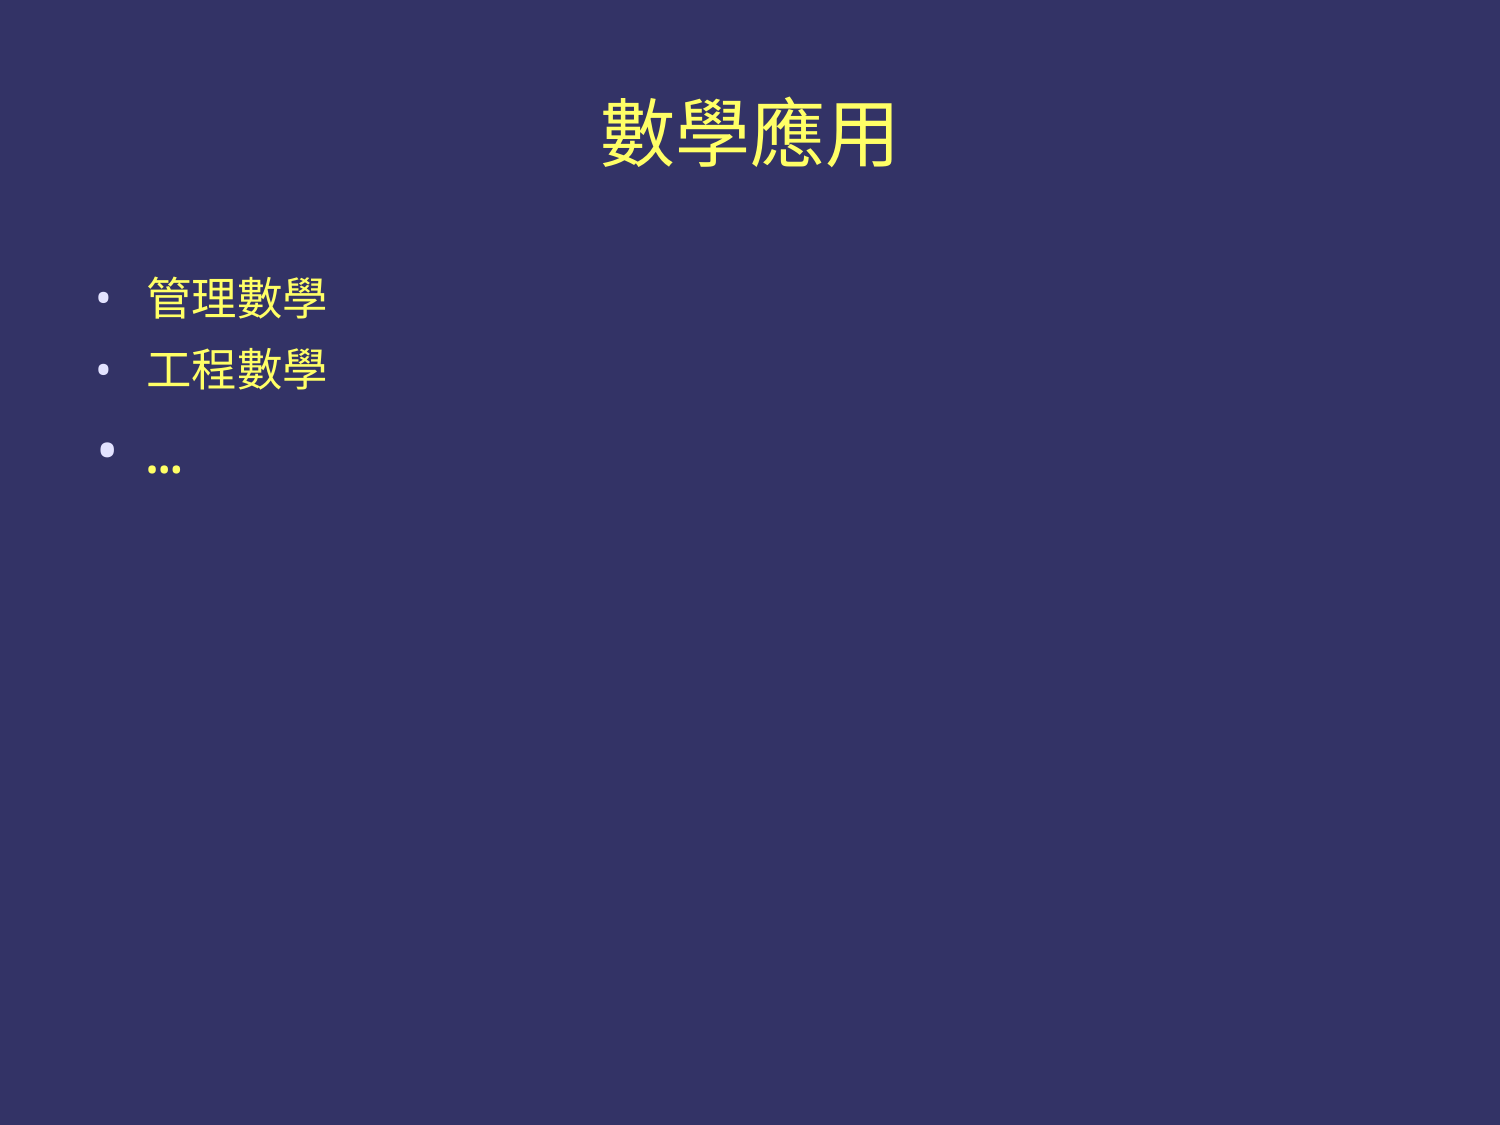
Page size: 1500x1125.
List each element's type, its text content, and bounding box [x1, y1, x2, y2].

title 數學應用 [75, 37, 1426, 225]
list 管理數學 工程數學 … [75, 262, 1426, 1001]
